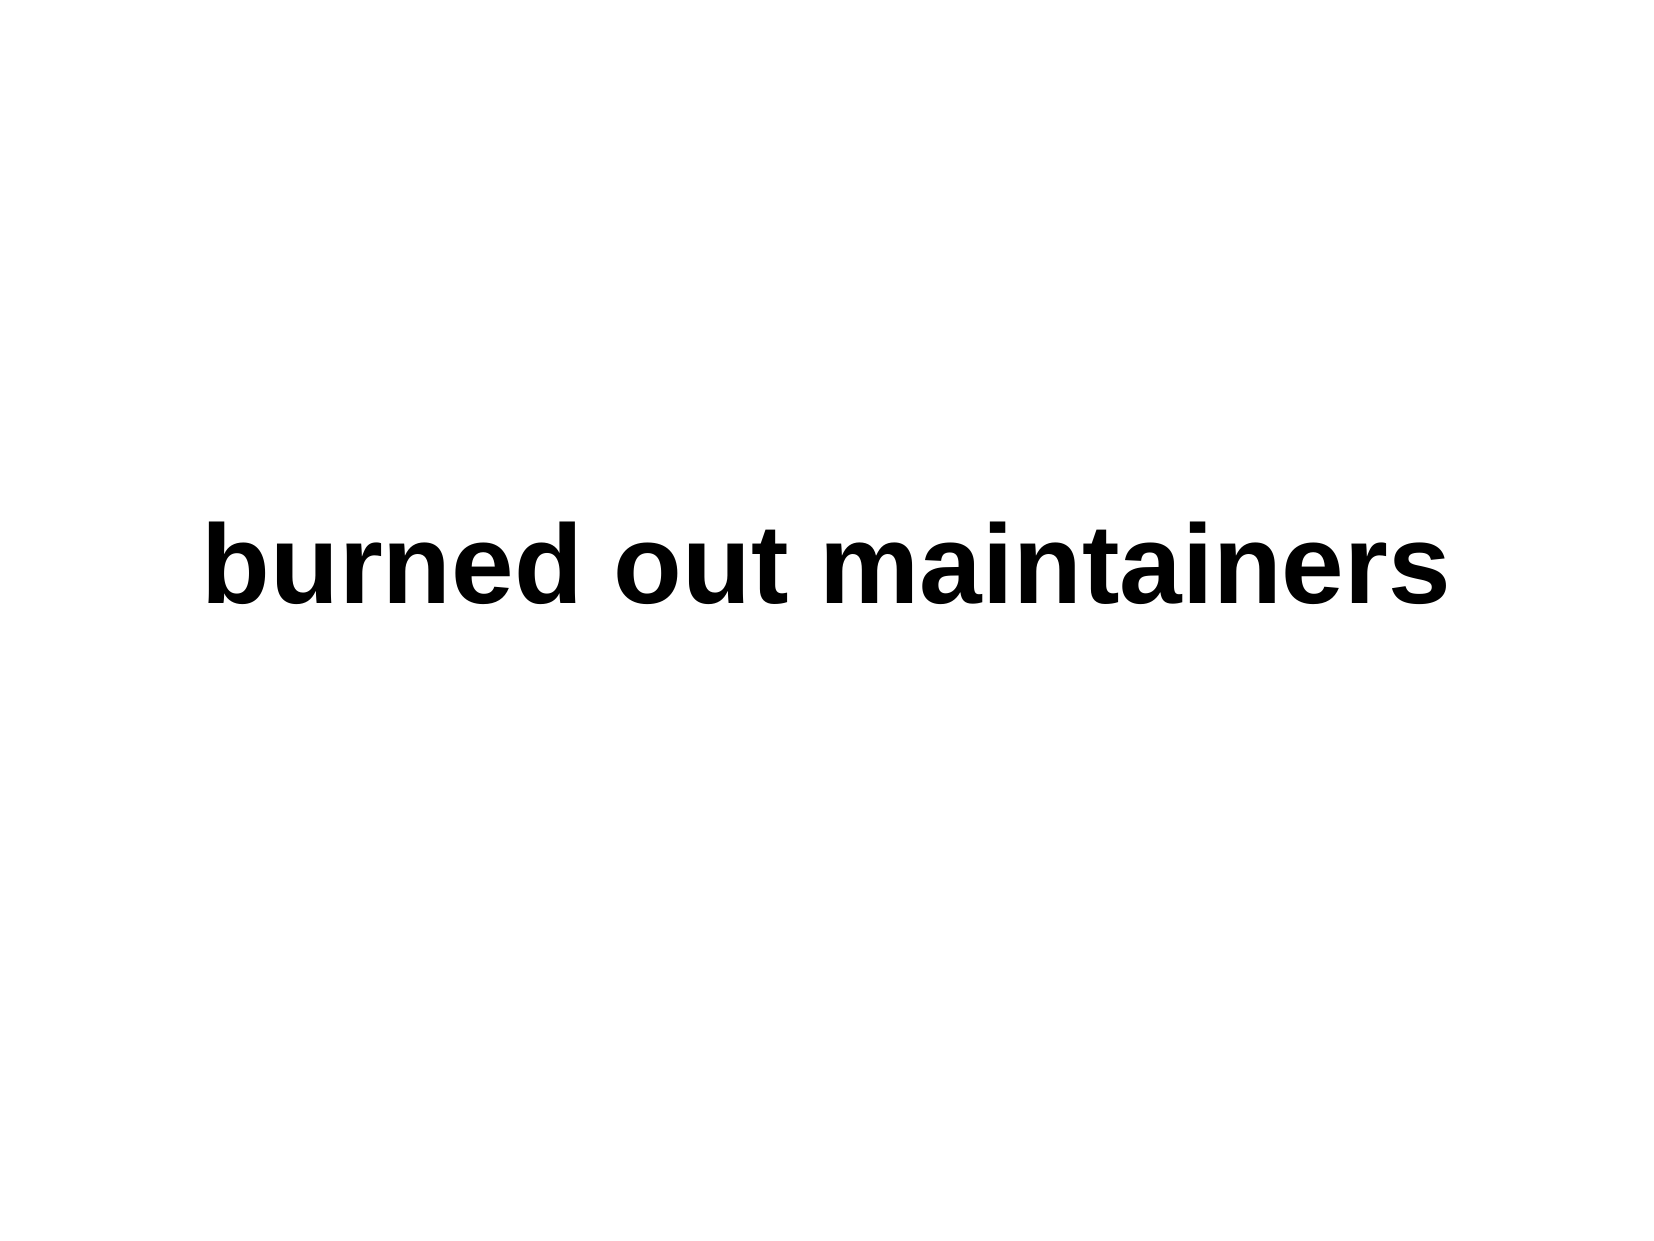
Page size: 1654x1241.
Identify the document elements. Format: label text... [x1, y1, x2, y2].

title burned out maintainers [82, 460, 1571, 668]
